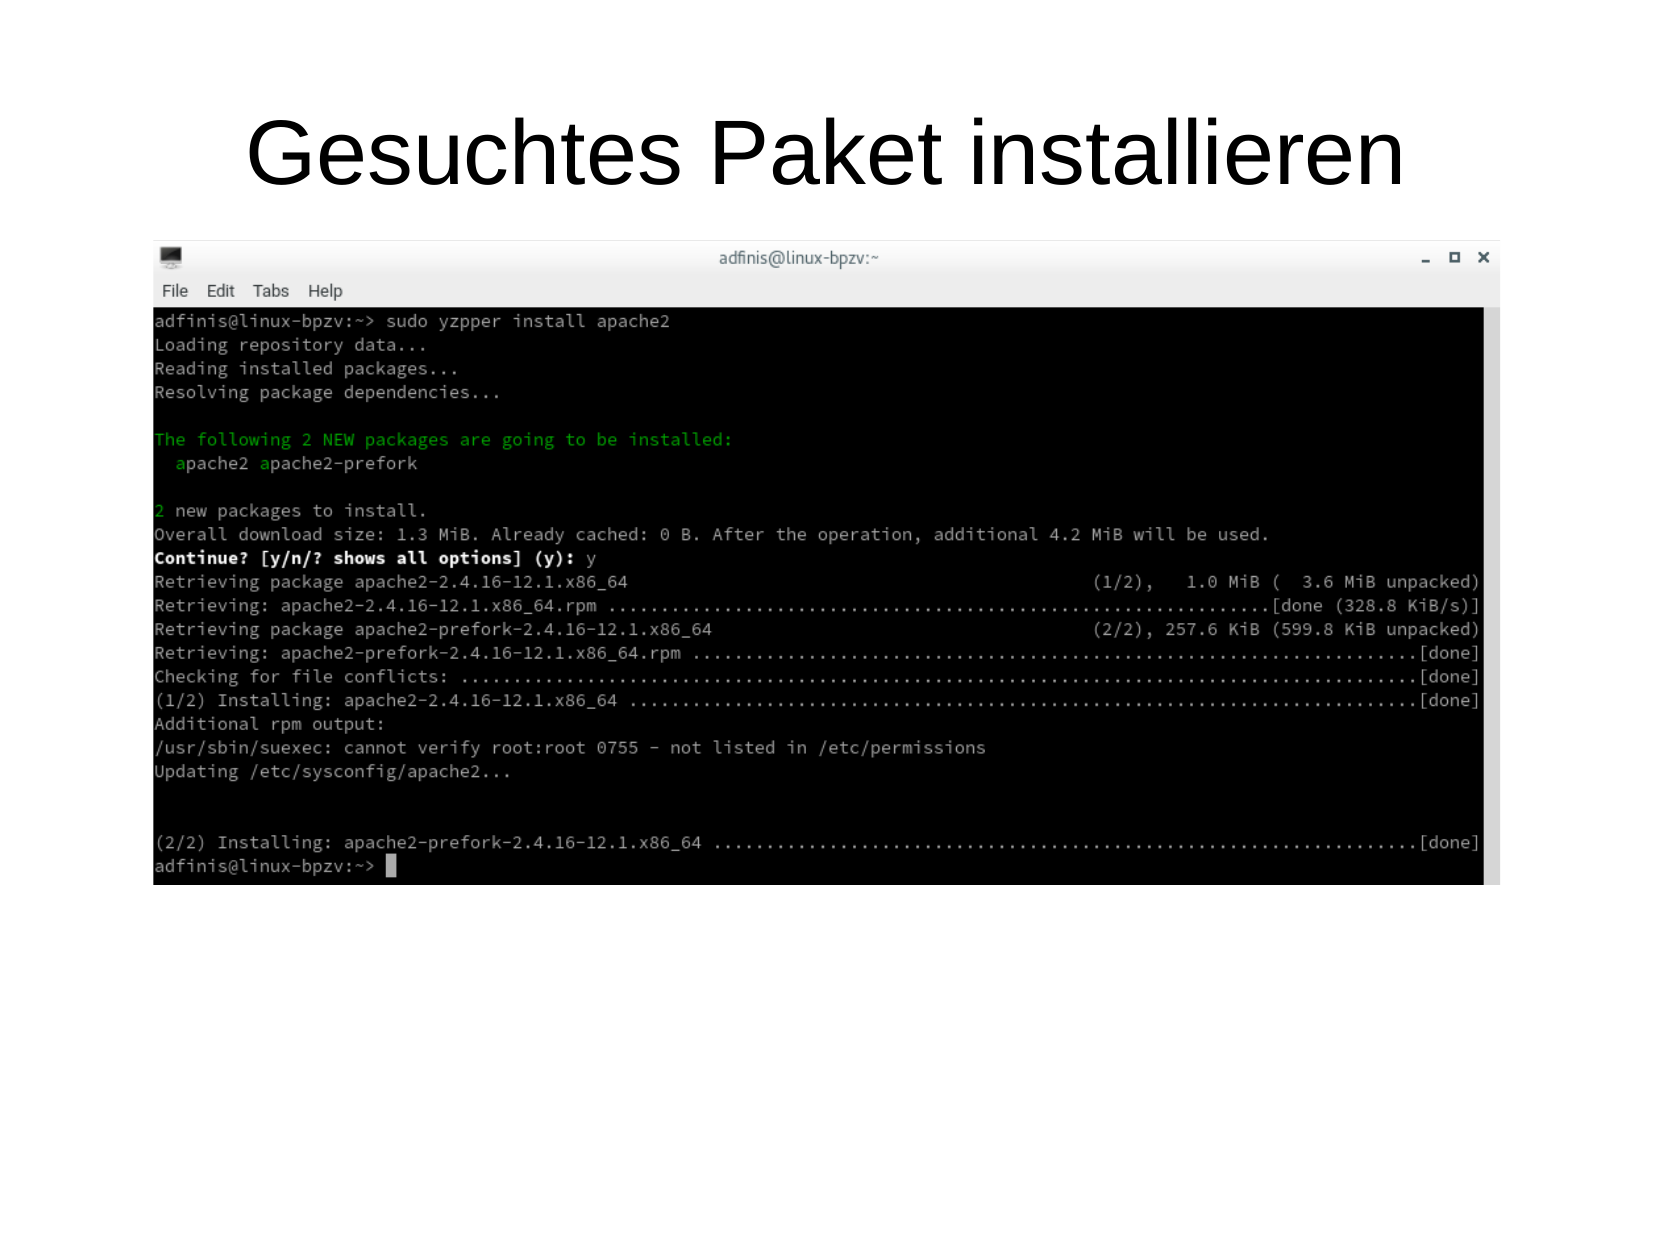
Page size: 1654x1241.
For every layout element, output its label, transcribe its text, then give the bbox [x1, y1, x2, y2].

title Gesuchtes Paket installieren [82, 49, 1571, 257]
picture [153, 240, 1501, 885]
